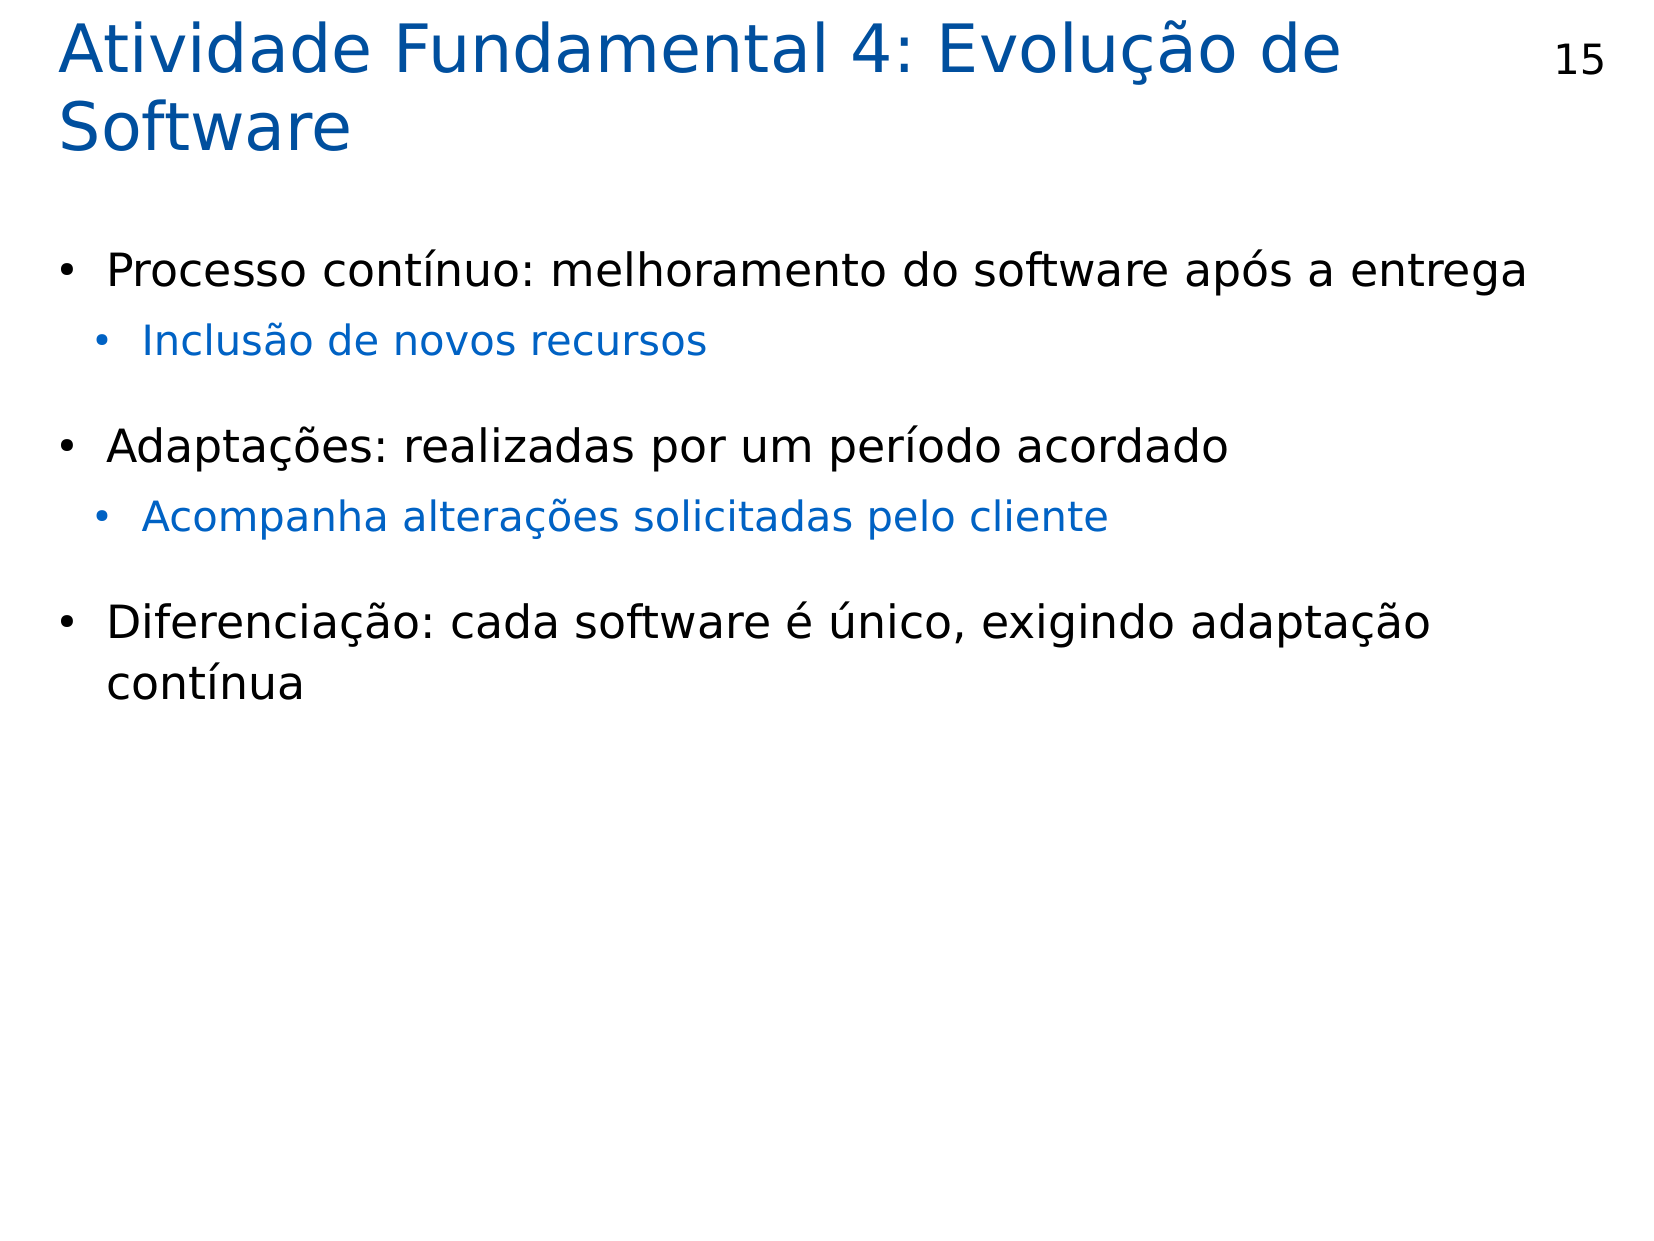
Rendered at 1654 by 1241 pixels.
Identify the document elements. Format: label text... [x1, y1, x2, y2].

title Atividade Fundamental 4: Evolução de Software [59, 10, 1506, 167]
list Processo contínuo: melhoramento do software após a entrega Inclusão de novos recursos Adaptações: realizadas por um período acordado Acompanha alterações solicitadas pelo cliente Diferenciação: cada software é único, exigindo adaptação contínua [59, 236, 1595, 1211]
